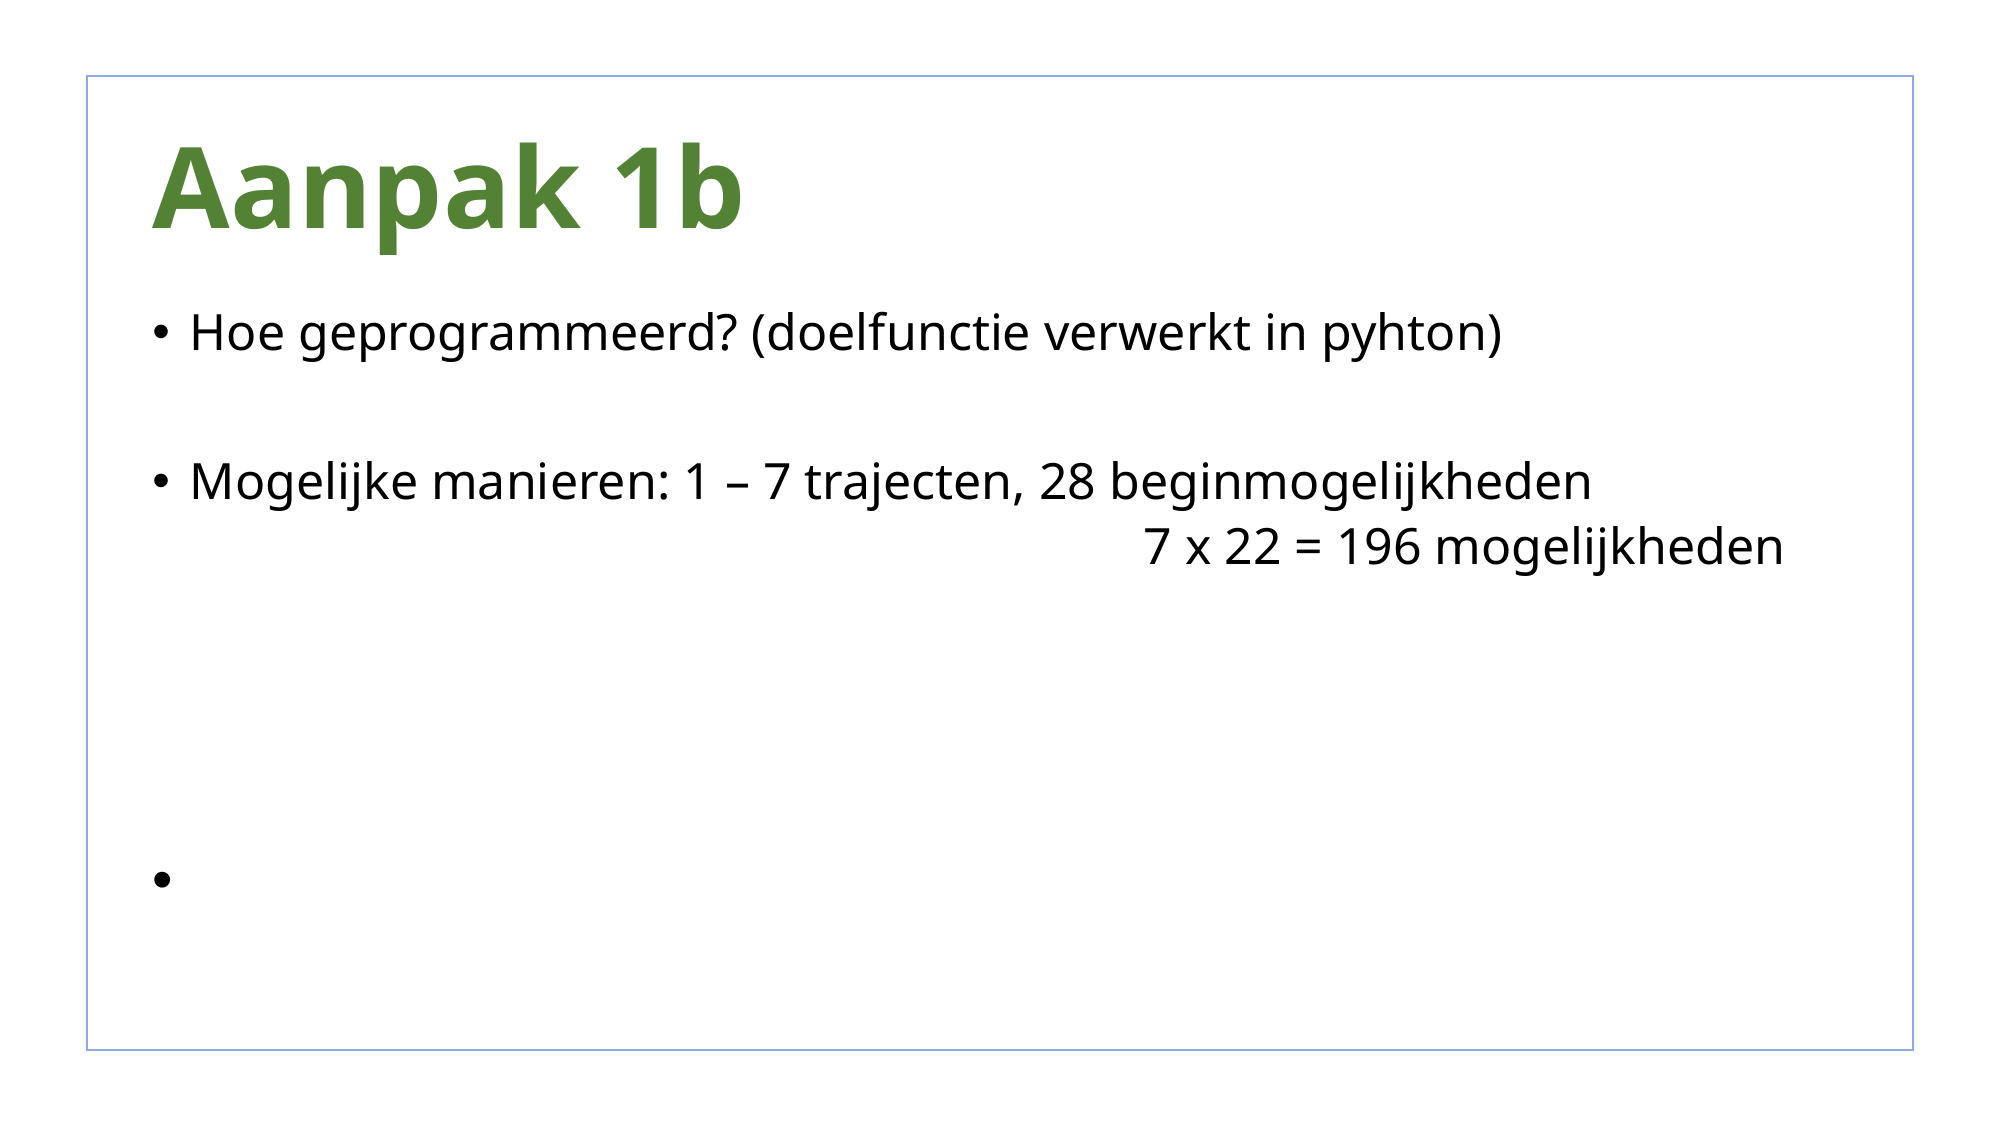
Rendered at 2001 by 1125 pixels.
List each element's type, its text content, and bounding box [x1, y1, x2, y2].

list Hoe geprogrammeerd? (doelfunctie verwerkt in pyhton) Mogelijke manieren: 1 – 7 trajecten, 28 beginmogelijkheden 7 x 22 = 196 mogelijkheden [137, 302, 1863, 1014]
text_box [87, 76, 1913, 1050]
title Aanpak 1b [137, 83, 1863, 302]
